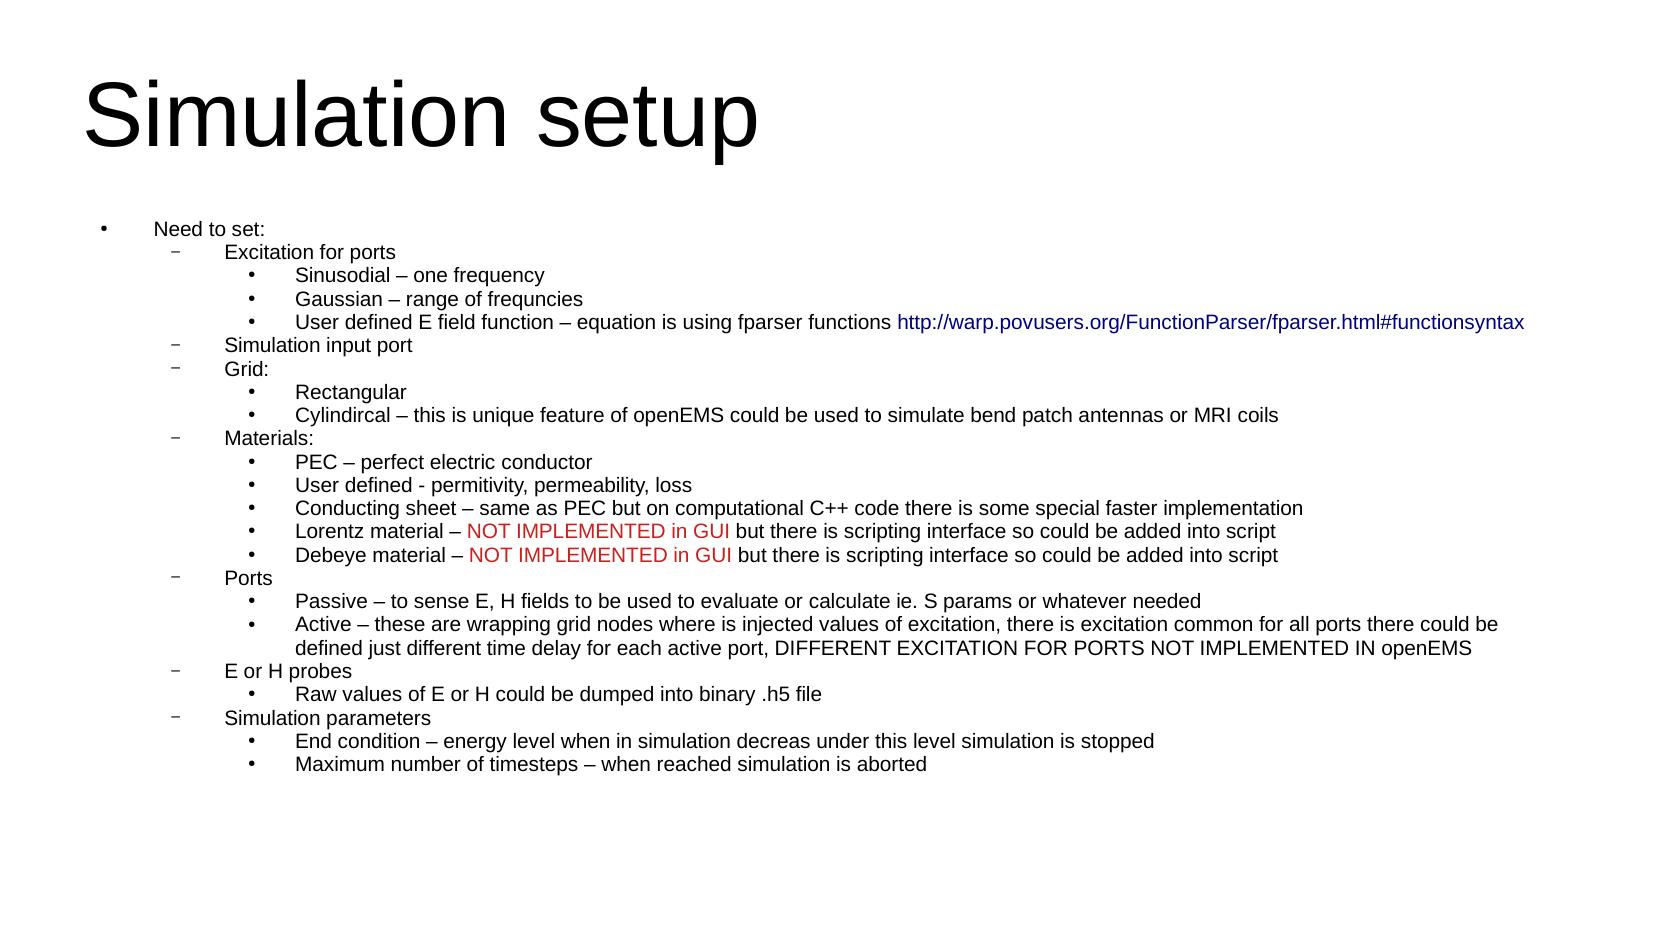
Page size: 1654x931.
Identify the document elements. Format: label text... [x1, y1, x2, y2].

title Simulation setup [82, 37, 1571, 193]
list Need to set: Excitation for ports Sinusodial – one frequency Gaussian – range of frequncies User defined E field function – equation is using fparser functions http://warp.povusers.org/FunctionParser/fparser.html#functionsyntax Simulation input port Grid: Rectangular Cylindircal – this is unique feature of openEMS could be used to simulate bend patch antennas or MRI coils Materials: PEC – perfect electric conductor User defined - permitivity, permeability, loss Conducting sheet – same as PEC but on computational C++ code there is some special faster implementation Lorentz material – NOT IMPLEMENTED in GUI but there is scripting interface so could be added into script Debeye material – NOT IMPLEMENTED in GUI but there is scripting interface so could be added into script Ports Passive – to sense E, H fields to be used to evaluate or calculate ie. S params or whatever needed Active – these are wrapping grid nodes where is injected values of excitation, there is excitation common for all ports there could be defined just different time delay for each active port, DIFFERENT EXCITATION FOR PORTS NOT IMPLEMENTED IN openEMS E or H probes Raw values of E or H could be dumped into binary .h5 file Simulation parameters End condition – energy level when in simulation decreas under this level simulation is stopped Maximum number of timesteps – when reached simulation is aborted [82, 217, 1571, 863]
